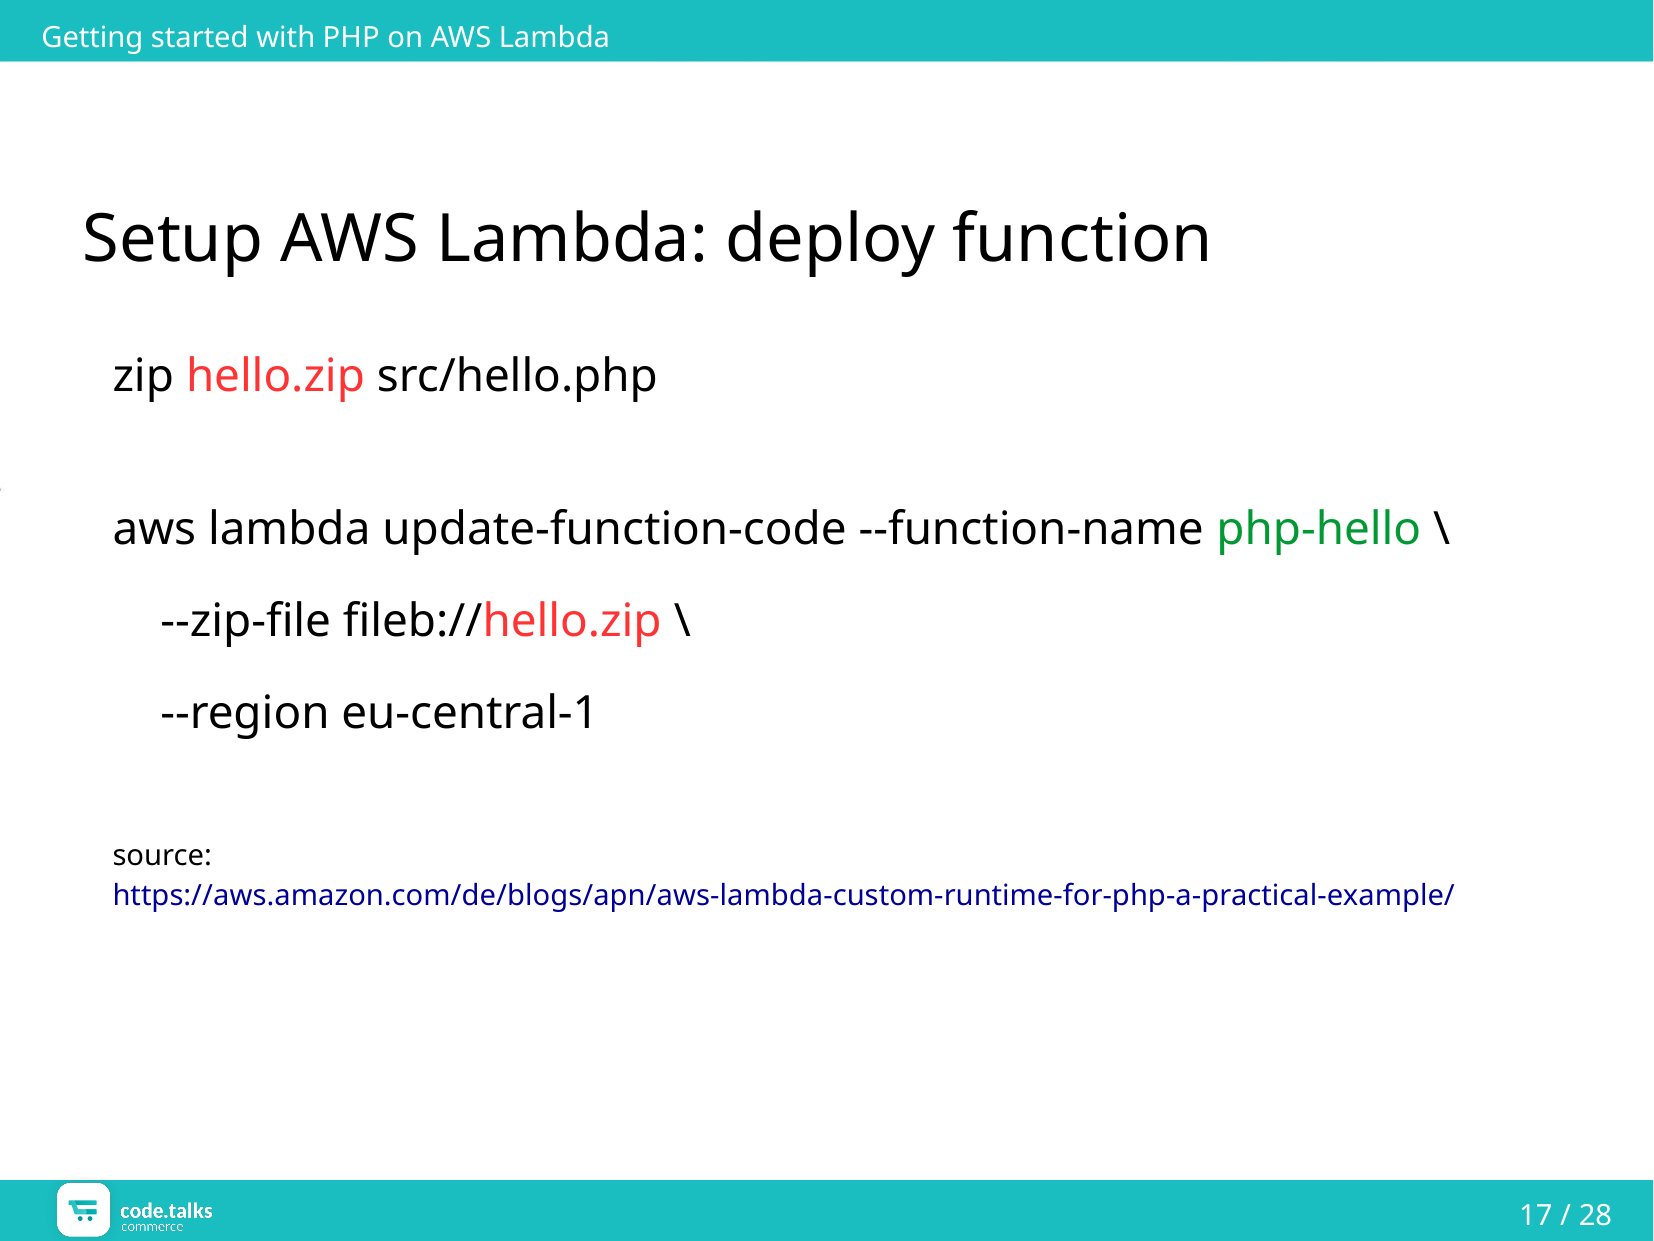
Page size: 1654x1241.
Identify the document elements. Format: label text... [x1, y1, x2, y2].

list zip hello.zip src/hello.php aws lambda update-function-code --function-name php-hello \ --zip-file fileb://hello.zip \ --region eu-central-1 source: https://aws.amazon.com/de/blogs/apn/aws-lambda-custom-runtime-for-php-a-practical-example/ [112, 342, 1613, 1151]
title Setup AWS Lambda: deploy function [82, 139, 1571, 332]
picture [0, 0, 1654, 1241]
